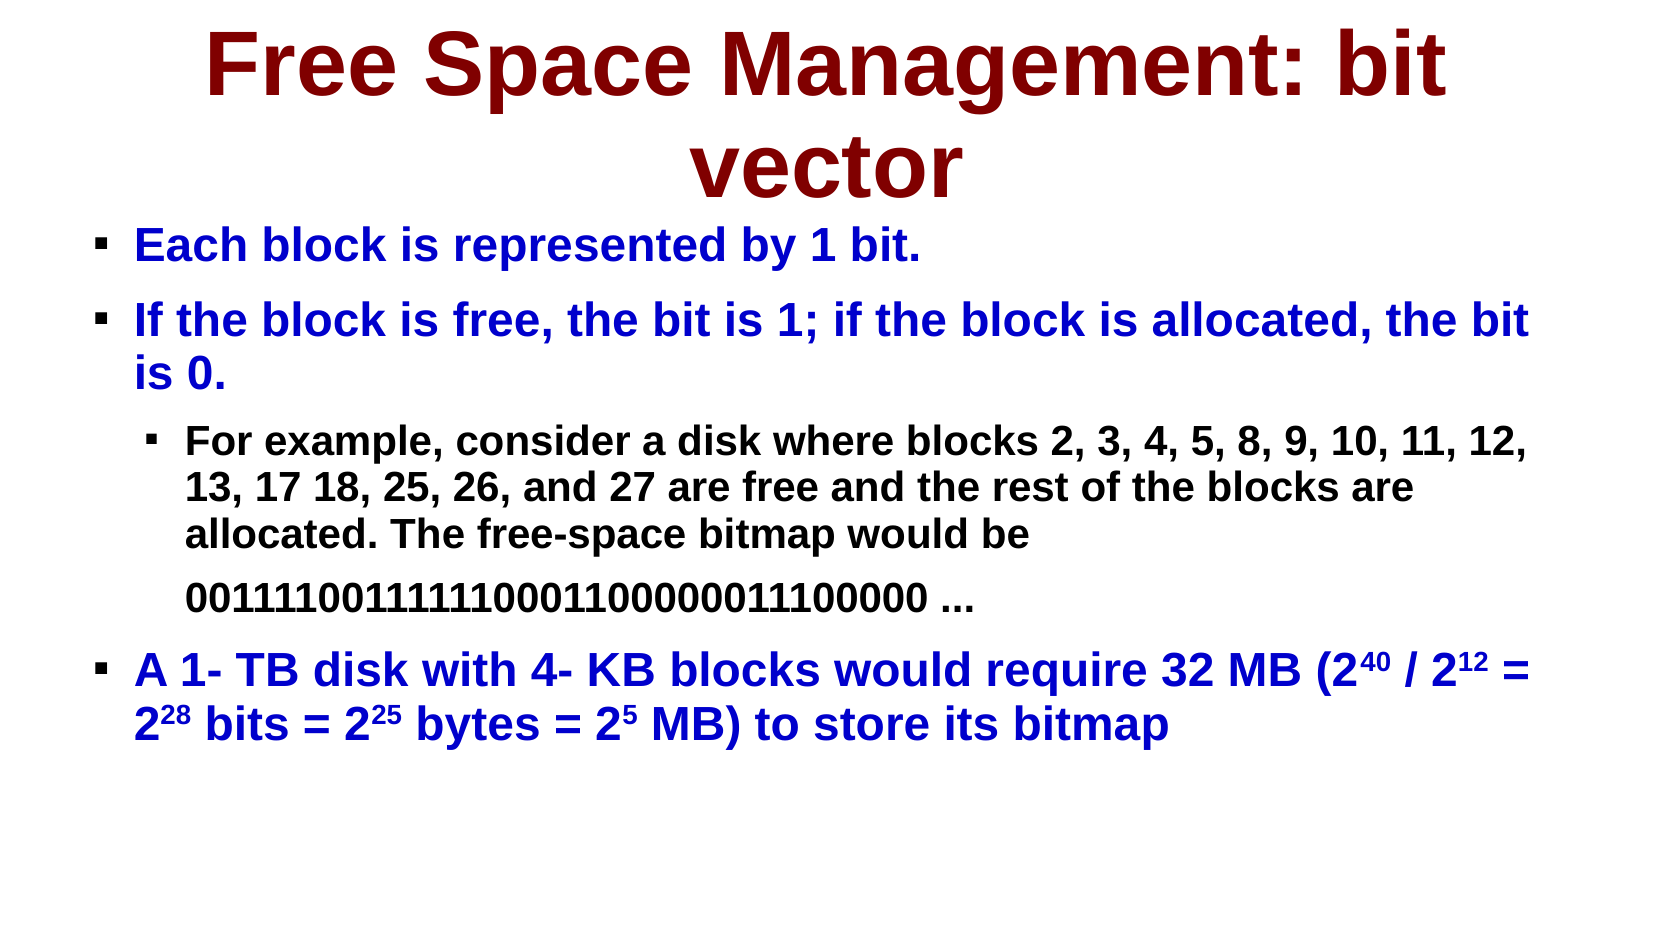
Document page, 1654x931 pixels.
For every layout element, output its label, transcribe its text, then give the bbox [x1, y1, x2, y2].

title Free Space Management: bit vector [82, 12, 1571, 217]
list Each block is represented by 1 bit. If the block is free, the bit is 1; if the block is allocated, the bit is 0. For example, consider a disk where blocks 2, 3, 4, 5, 8, 9, 10, 11, 12, 13, 17 18, 25, 26, and 27 are free and the rest of the blocks are allocated. The free-space bitmap would be 001111001111110001100000011100000 ... A 1- TB disk with 4- KB blocks would require 32 MB (240 / 212 = 228 bits = 225 bytes = 25 MB) to store its bitmap [82, 217, 1571, 757]
